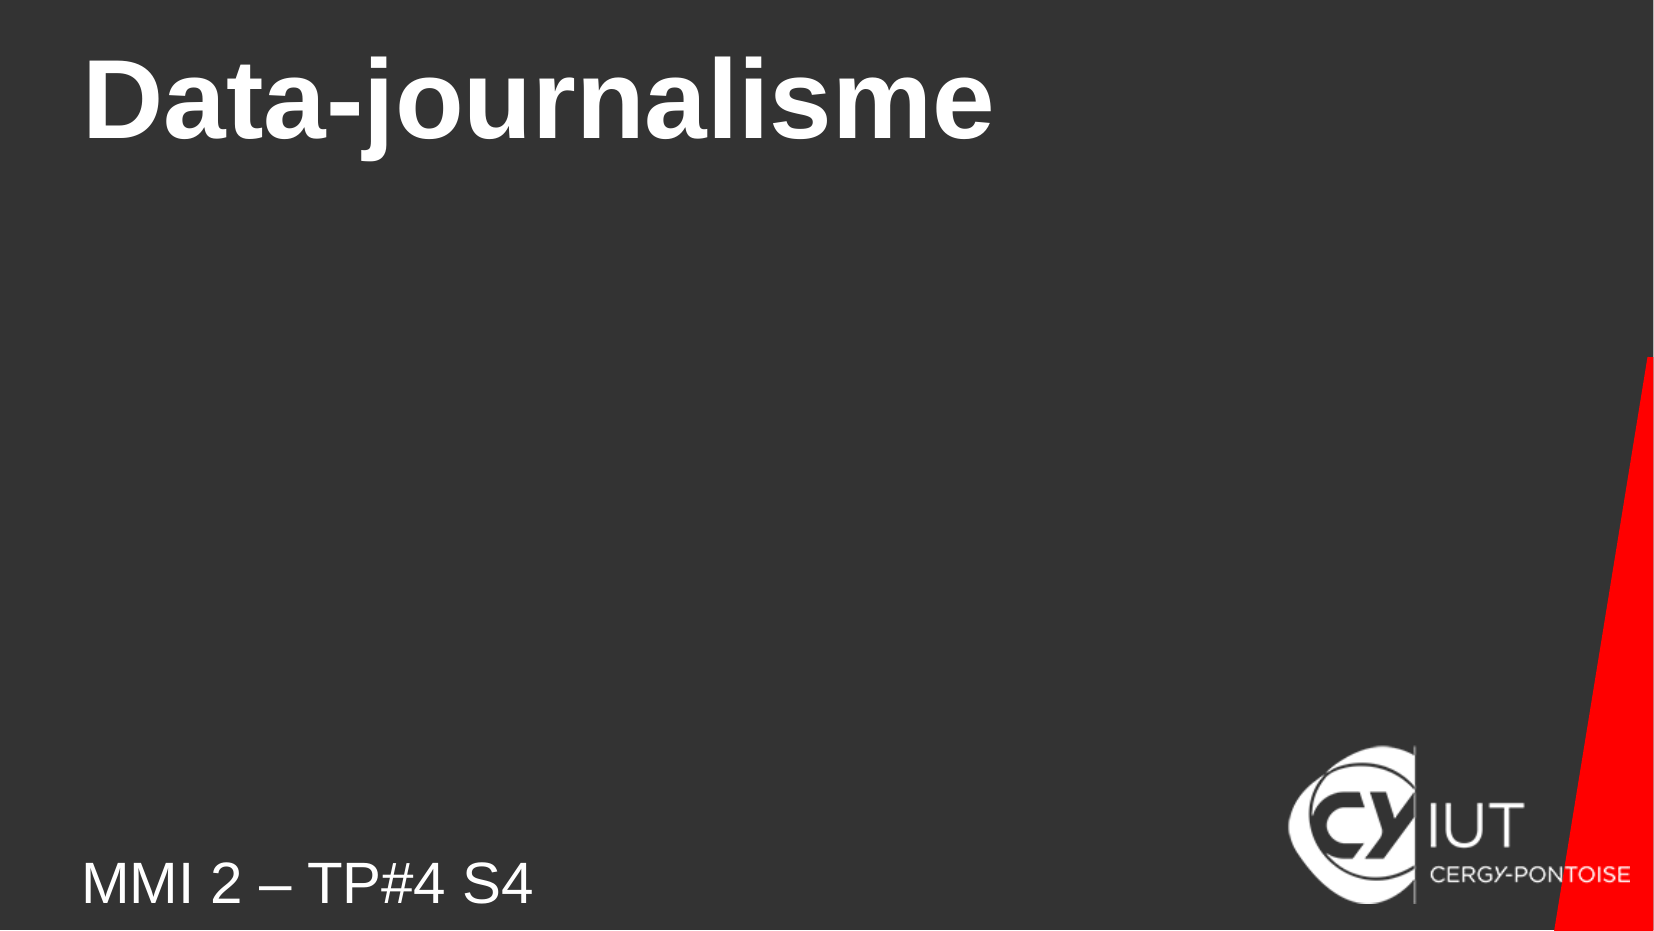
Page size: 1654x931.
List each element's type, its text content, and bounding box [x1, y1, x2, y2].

title MMI 2 – TP#4 S4 [81, 805, 1134, 931]
text_box [1554, 356, 1654, 931]
picture [1284, 744, 1630, 904]
title Data-journalisme [82, 36, 1571, 226]
